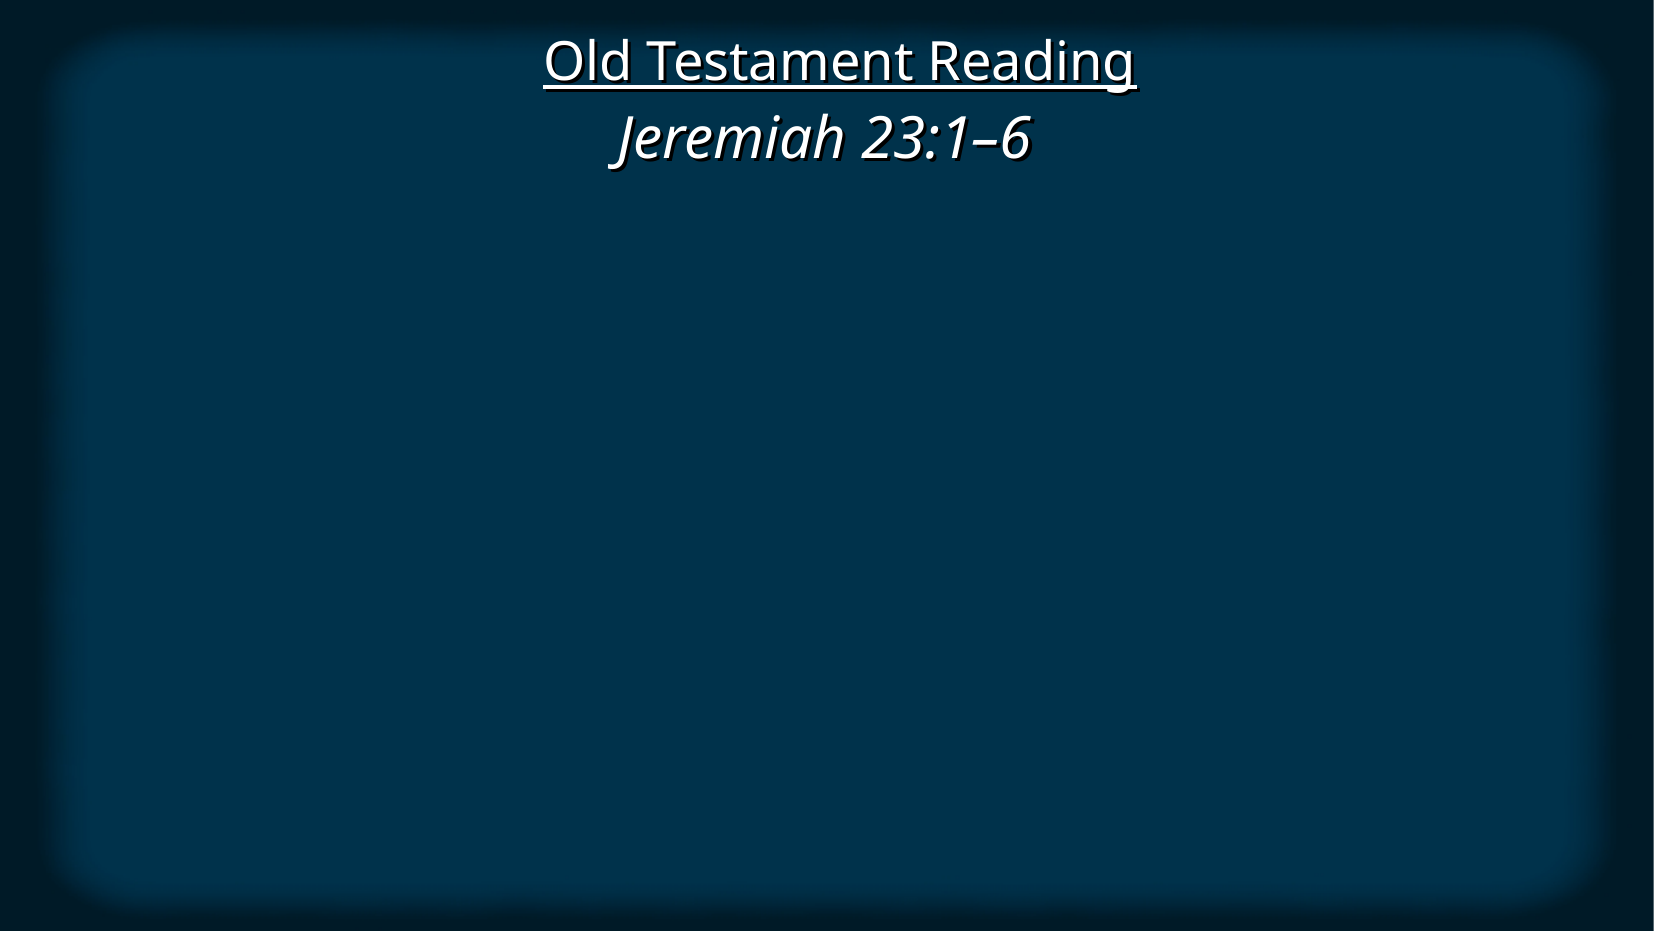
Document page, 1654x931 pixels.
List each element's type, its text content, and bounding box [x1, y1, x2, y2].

picture [0, 0, 1654, 931]
text_box Old Testament Reading Jeremiah 23:1–6 [90, 15, 1591, 179]
